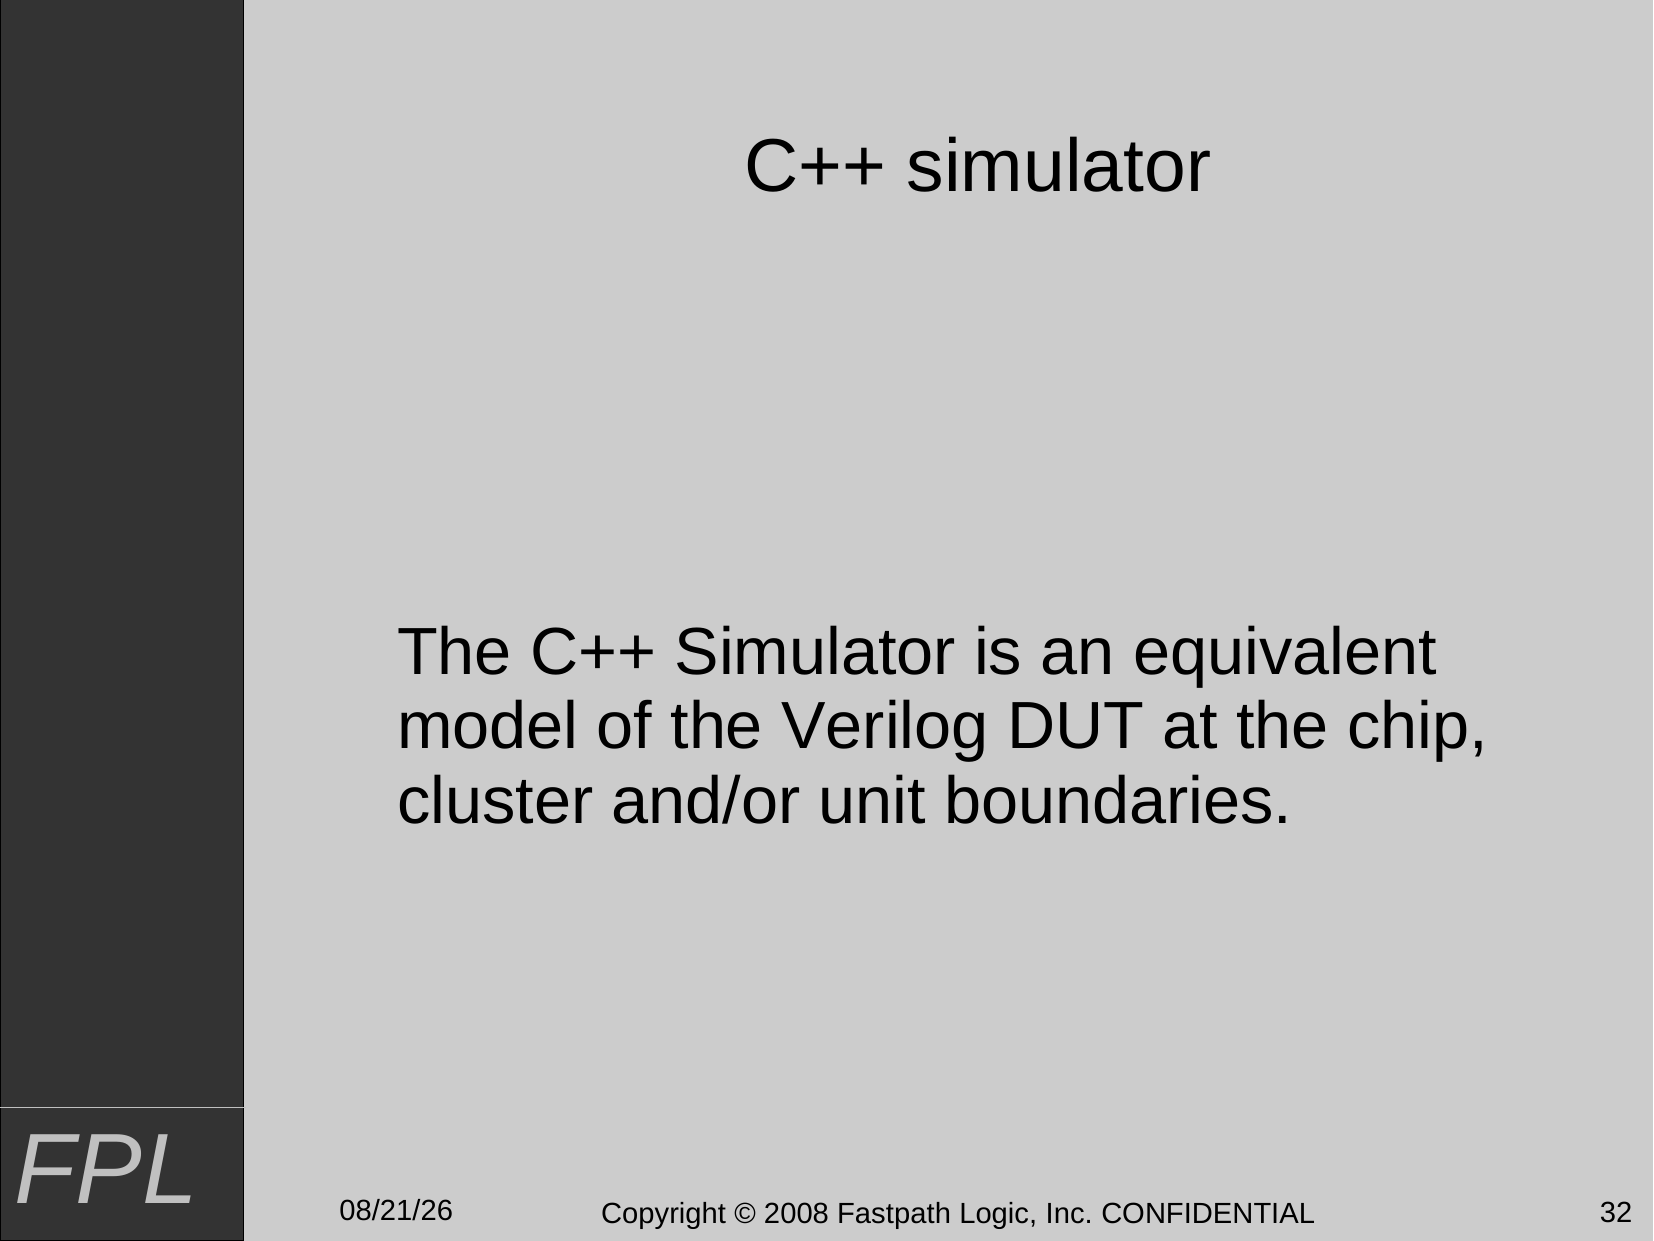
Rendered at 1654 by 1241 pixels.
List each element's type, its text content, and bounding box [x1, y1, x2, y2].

title C++ simulator [426, 57, 1529, 272]
subtitle The C++ Simulator is an equivalent model of the Verilog DUT at the chip, cluster and/or unit boundaries. [322, 272, 1634, 1179]
